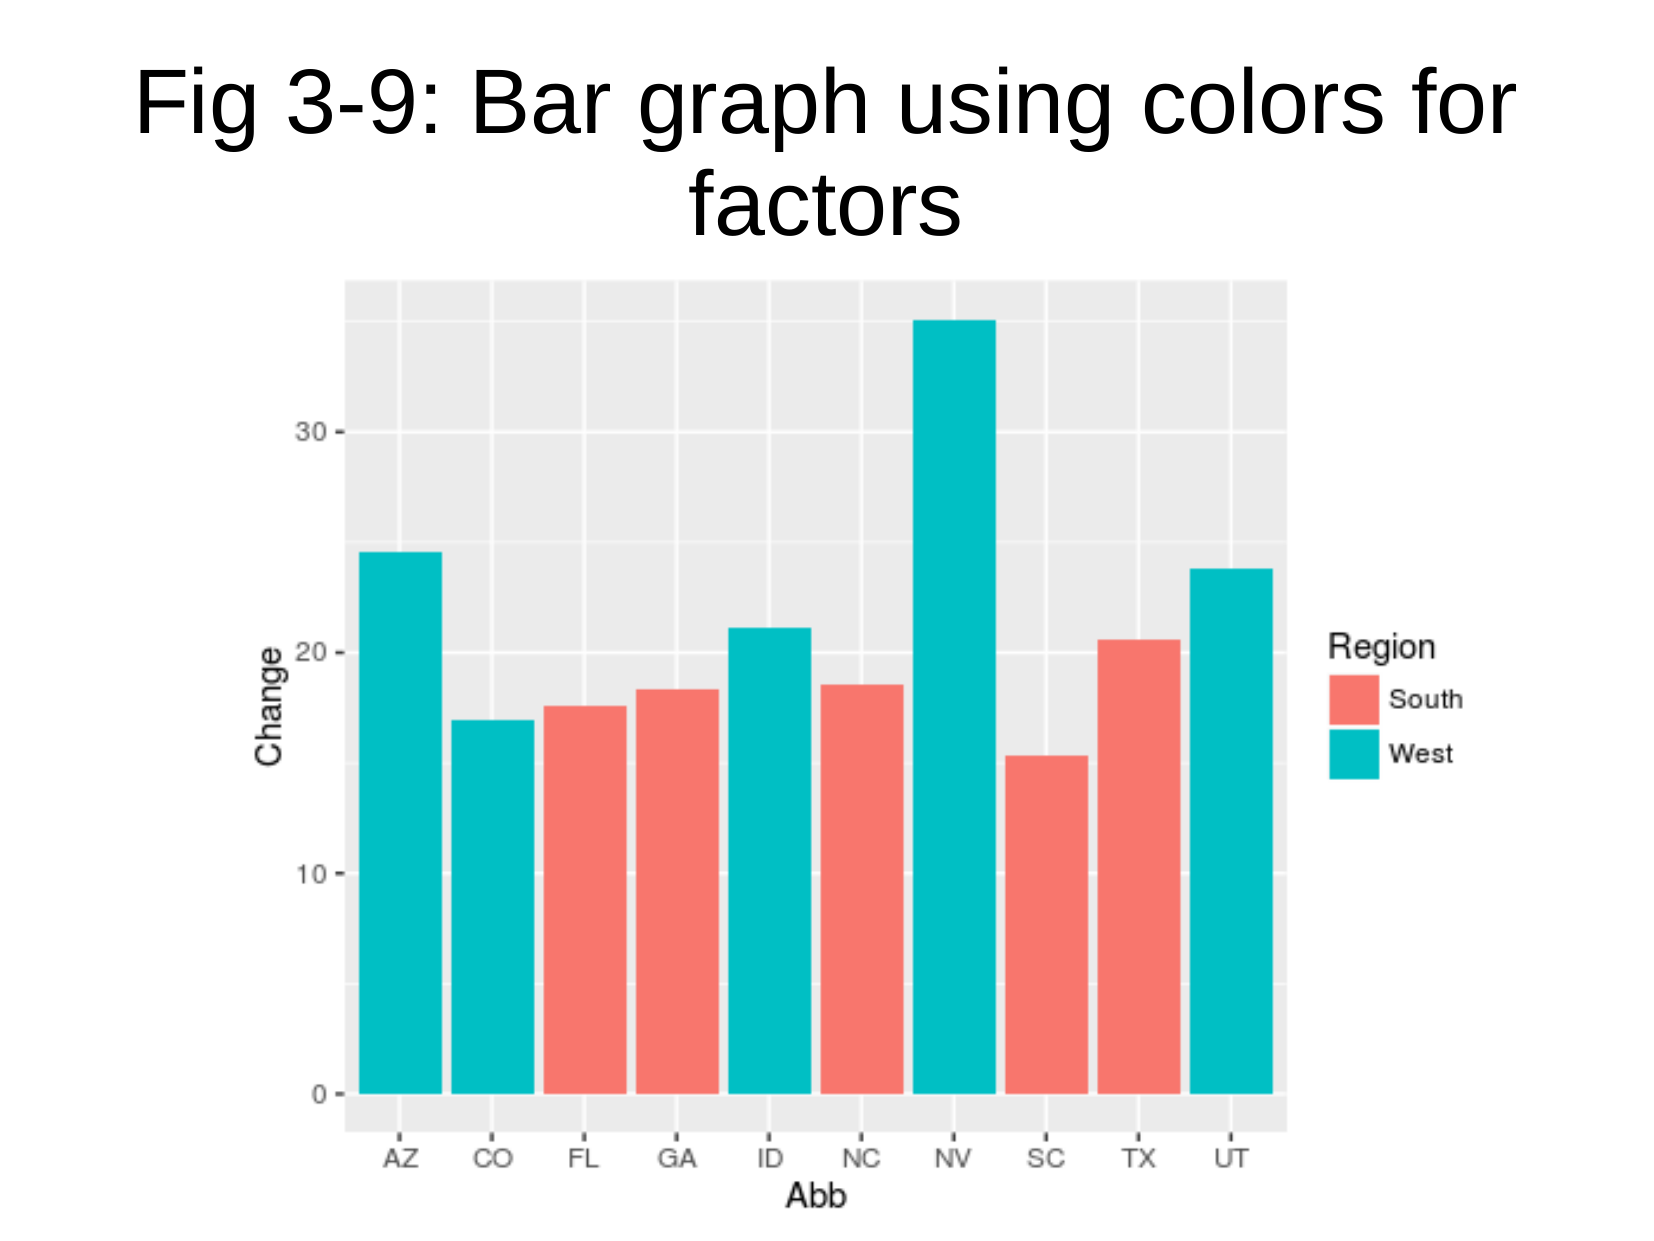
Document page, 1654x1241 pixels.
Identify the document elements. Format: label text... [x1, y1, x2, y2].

picture [232, 264, 1522, 1232]
title Fig 3-9: Bar graph using colors for factors [82, 49, 1571, 257]
